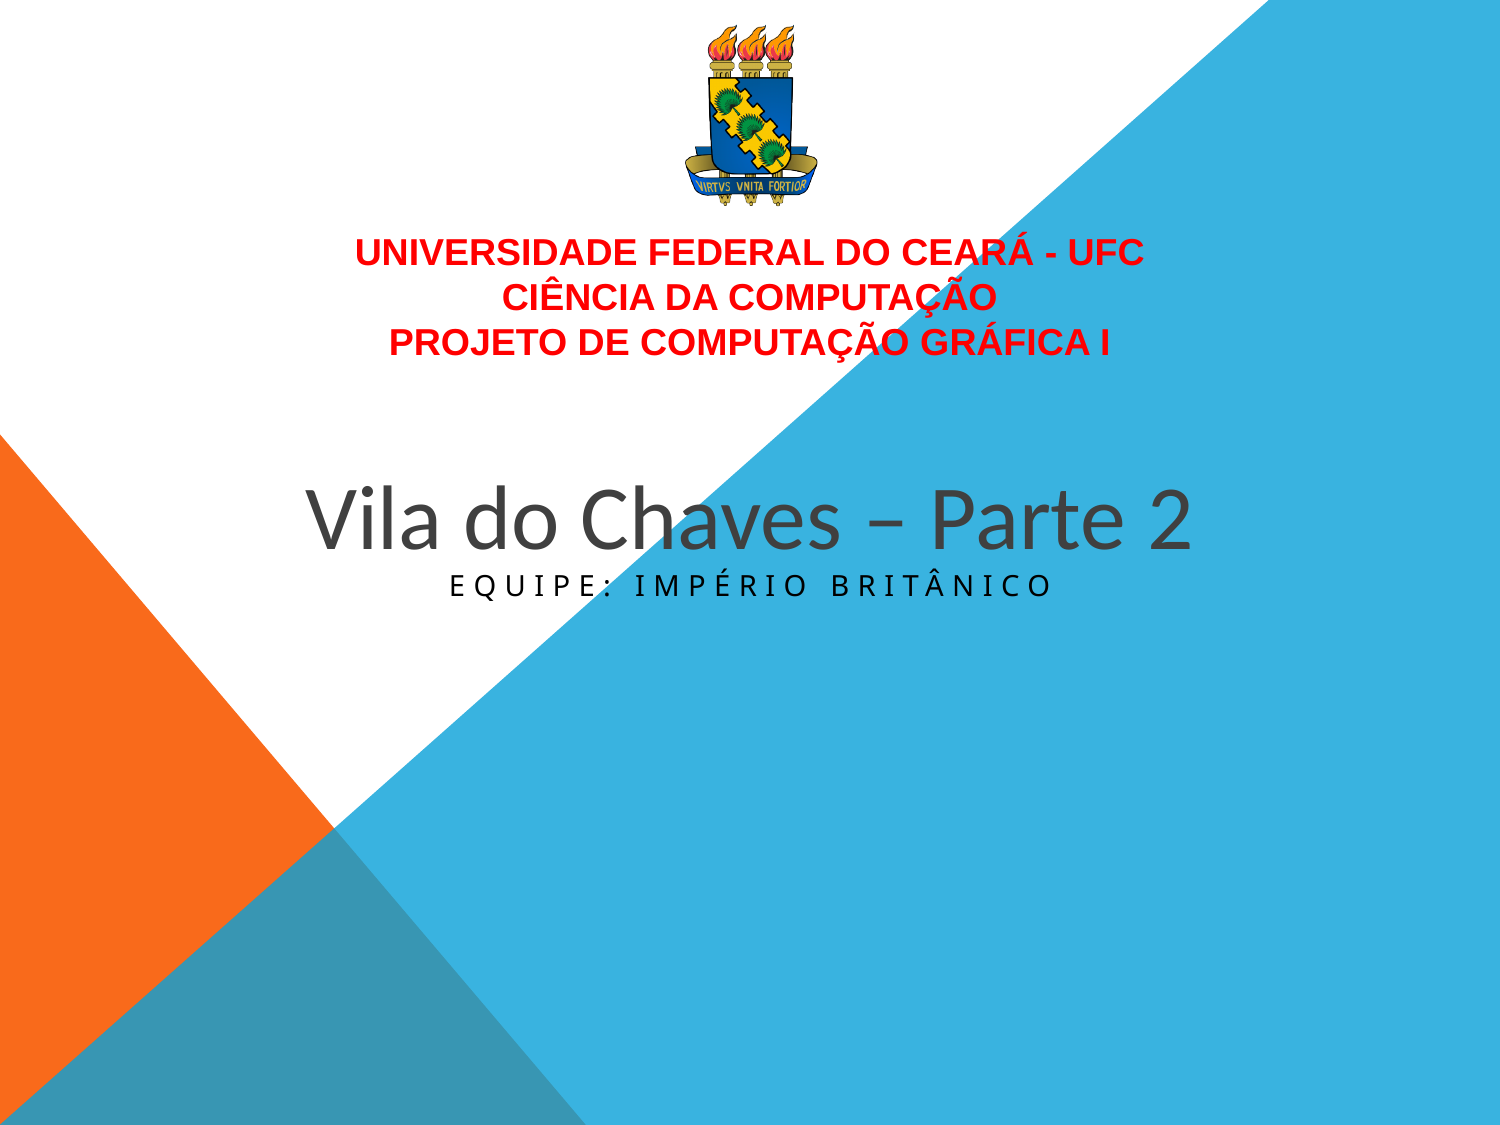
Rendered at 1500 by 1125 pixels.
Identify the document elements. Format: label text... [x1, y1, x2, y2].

picture [0, 0, 1500, 1125]
subtitle Equipe: Império Britânico [172, 559, 1328, 712]
title Vila do Chaves – Parte 2 [112, 392, 1388, 634]
text_box UNIVERSIDADE FEDERAL DO CEARÁ - UFC CIÊNCIA DA COMPUTAÇÃO PROJETO DE COMPUTAÇÃO GRÁFICA I [324, 213, 1176, 353]
